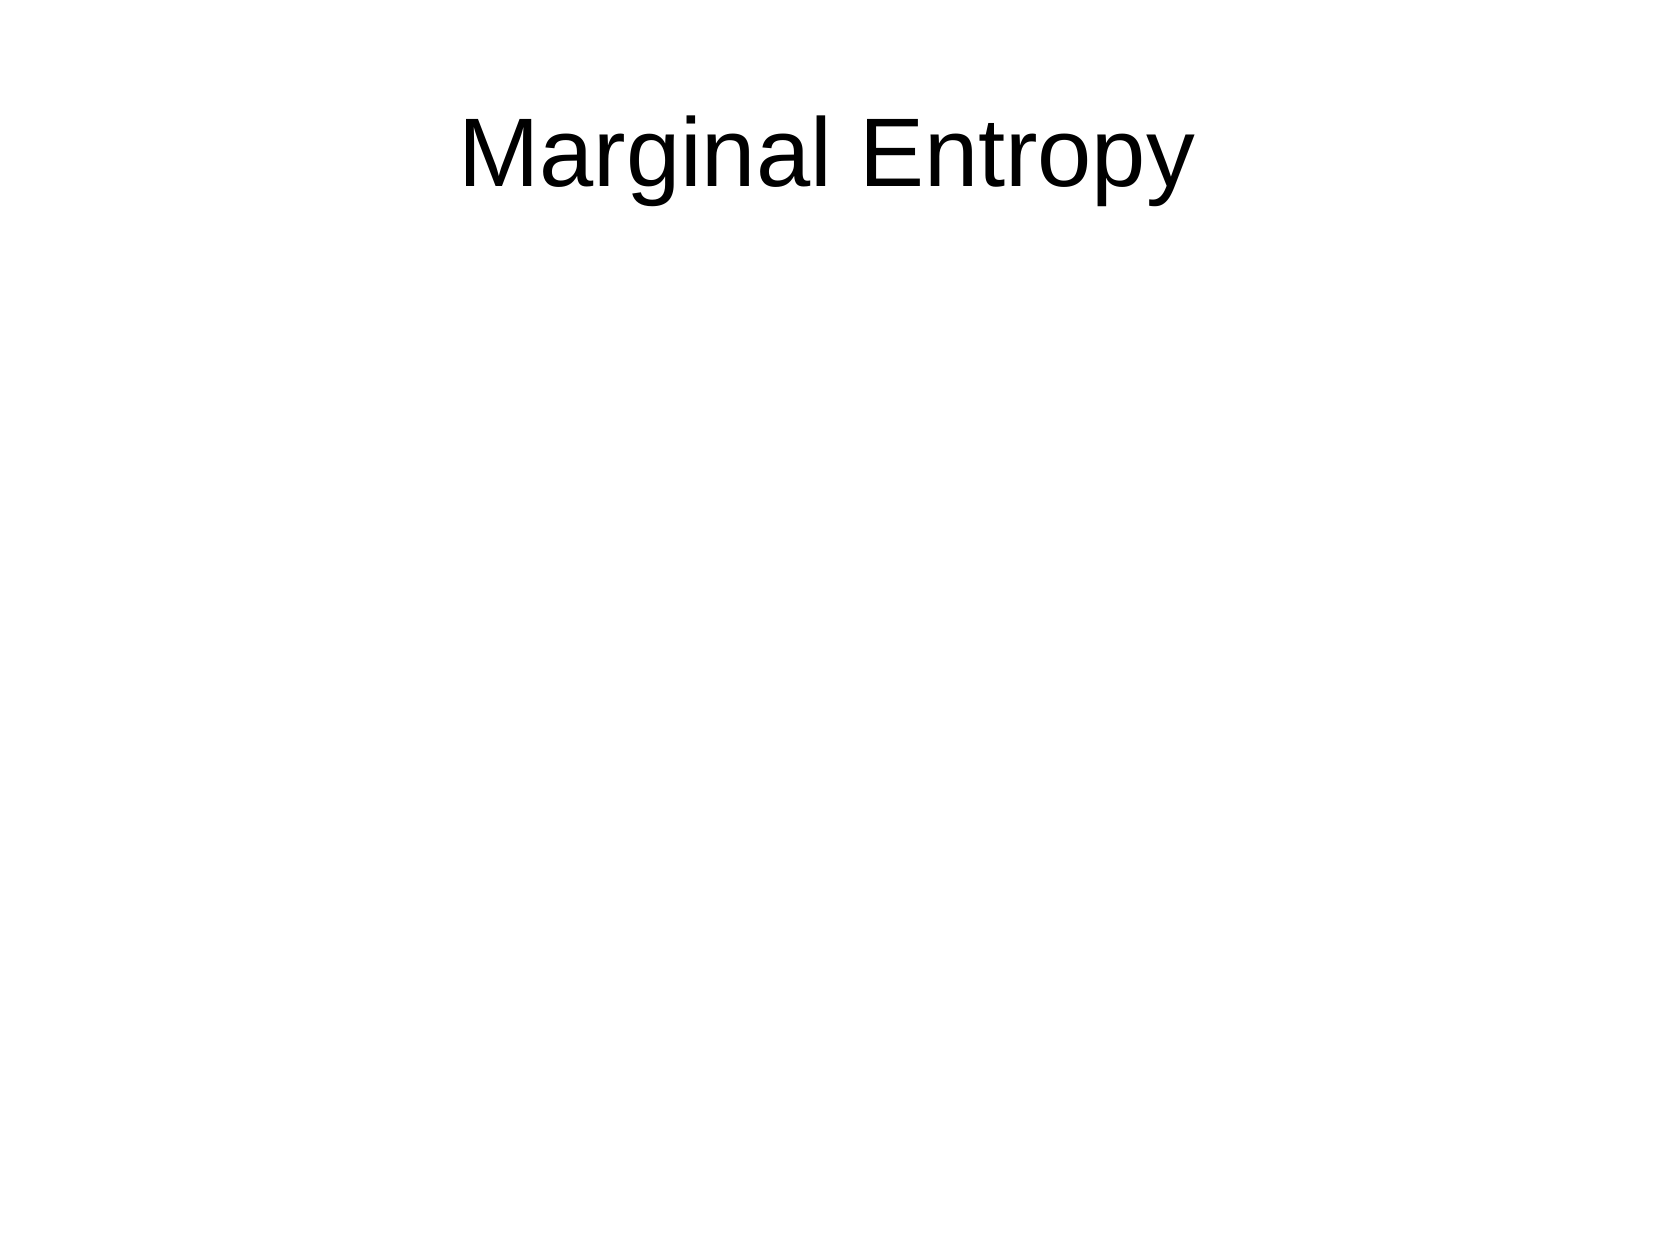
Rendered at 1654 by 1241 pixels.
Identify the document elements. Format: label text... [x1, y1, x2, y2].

title Marginal Entropy [82, 49, 1571, 257]
